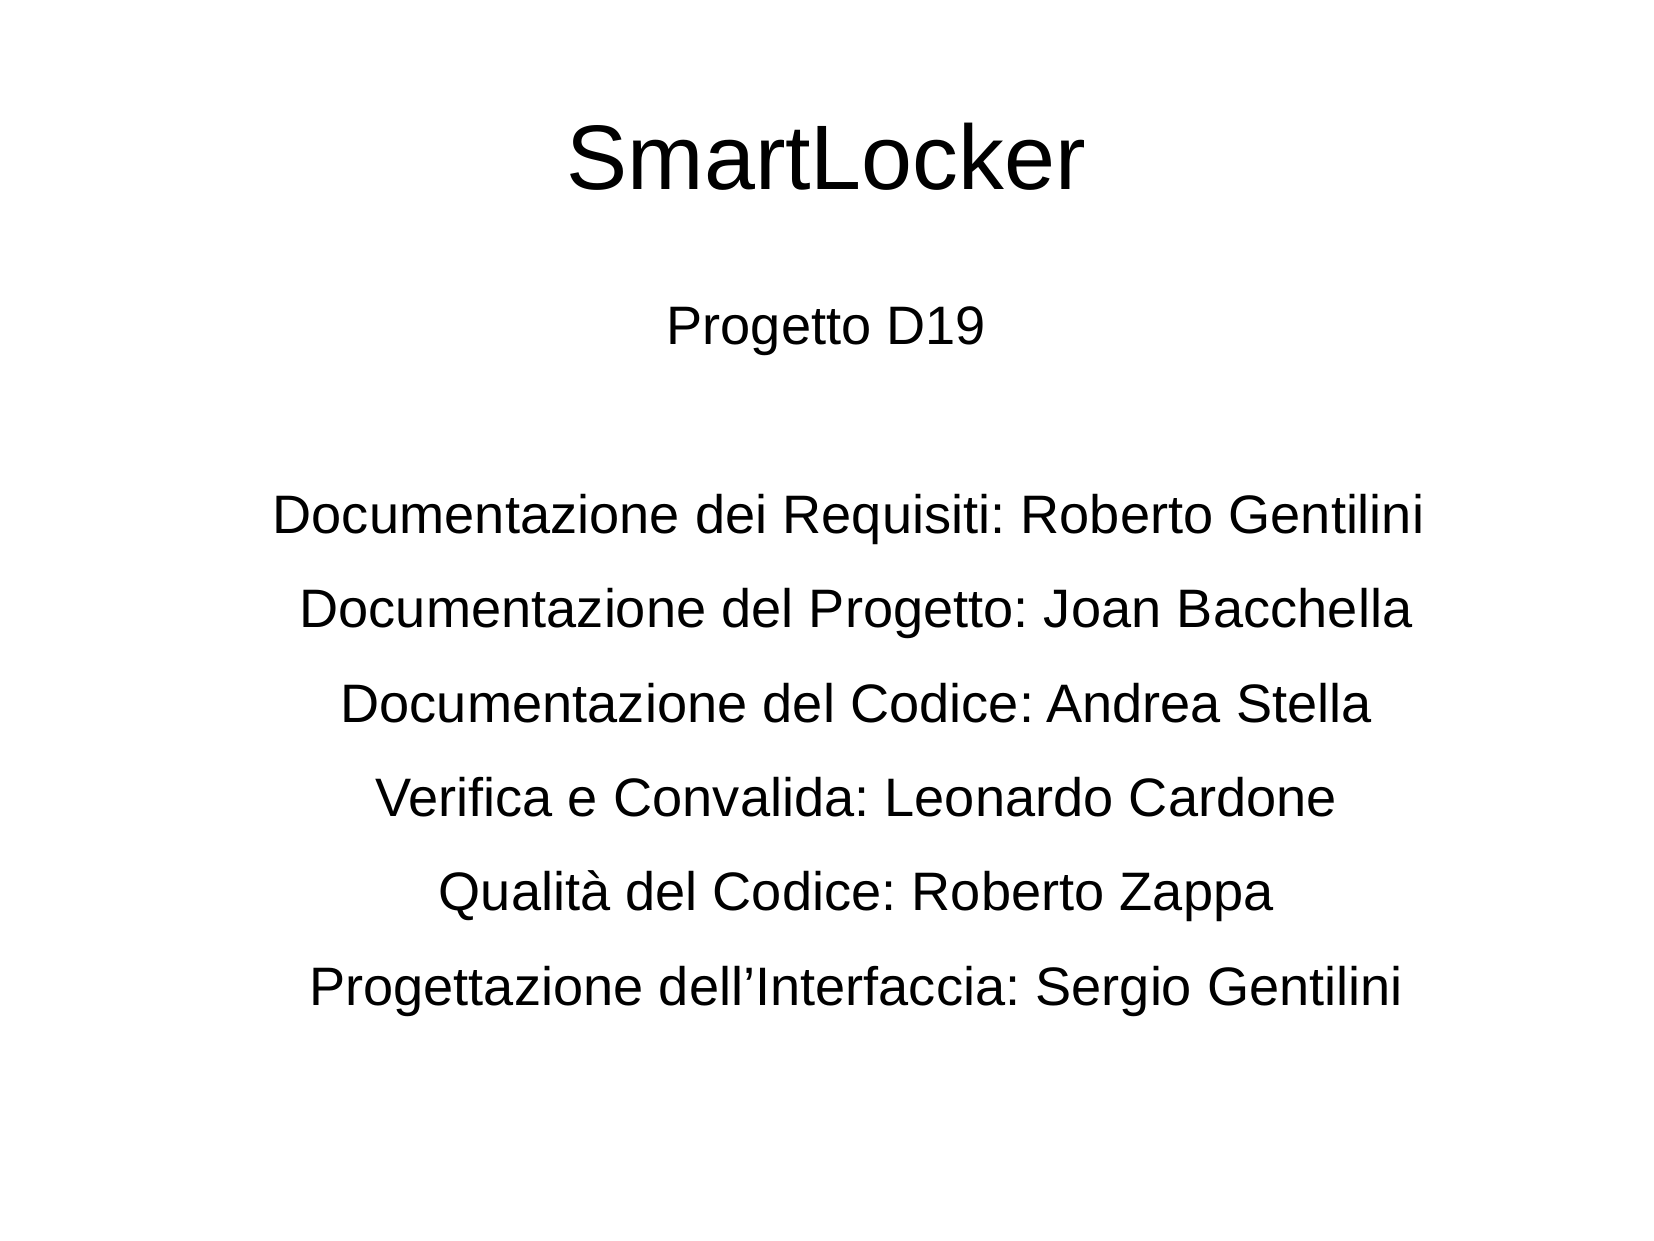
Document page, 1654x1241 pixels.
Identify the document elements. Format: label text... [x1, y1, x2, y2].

subtitle Progetto D19 Documentazione dei Requisiti: Roberto Gentilini Documentazione del Progetto: Joan Bacchella Documentazione del Codice: Andrea Stella Verifica e Convalida: Leonardo Cardone Qualità del Codice: Roberto Zappa Progettazione dell’Interfaccia: Sergio Gentilini [82, 290, 1571, 1010]
title SmartLocker [82, 49, 1571, 257]
